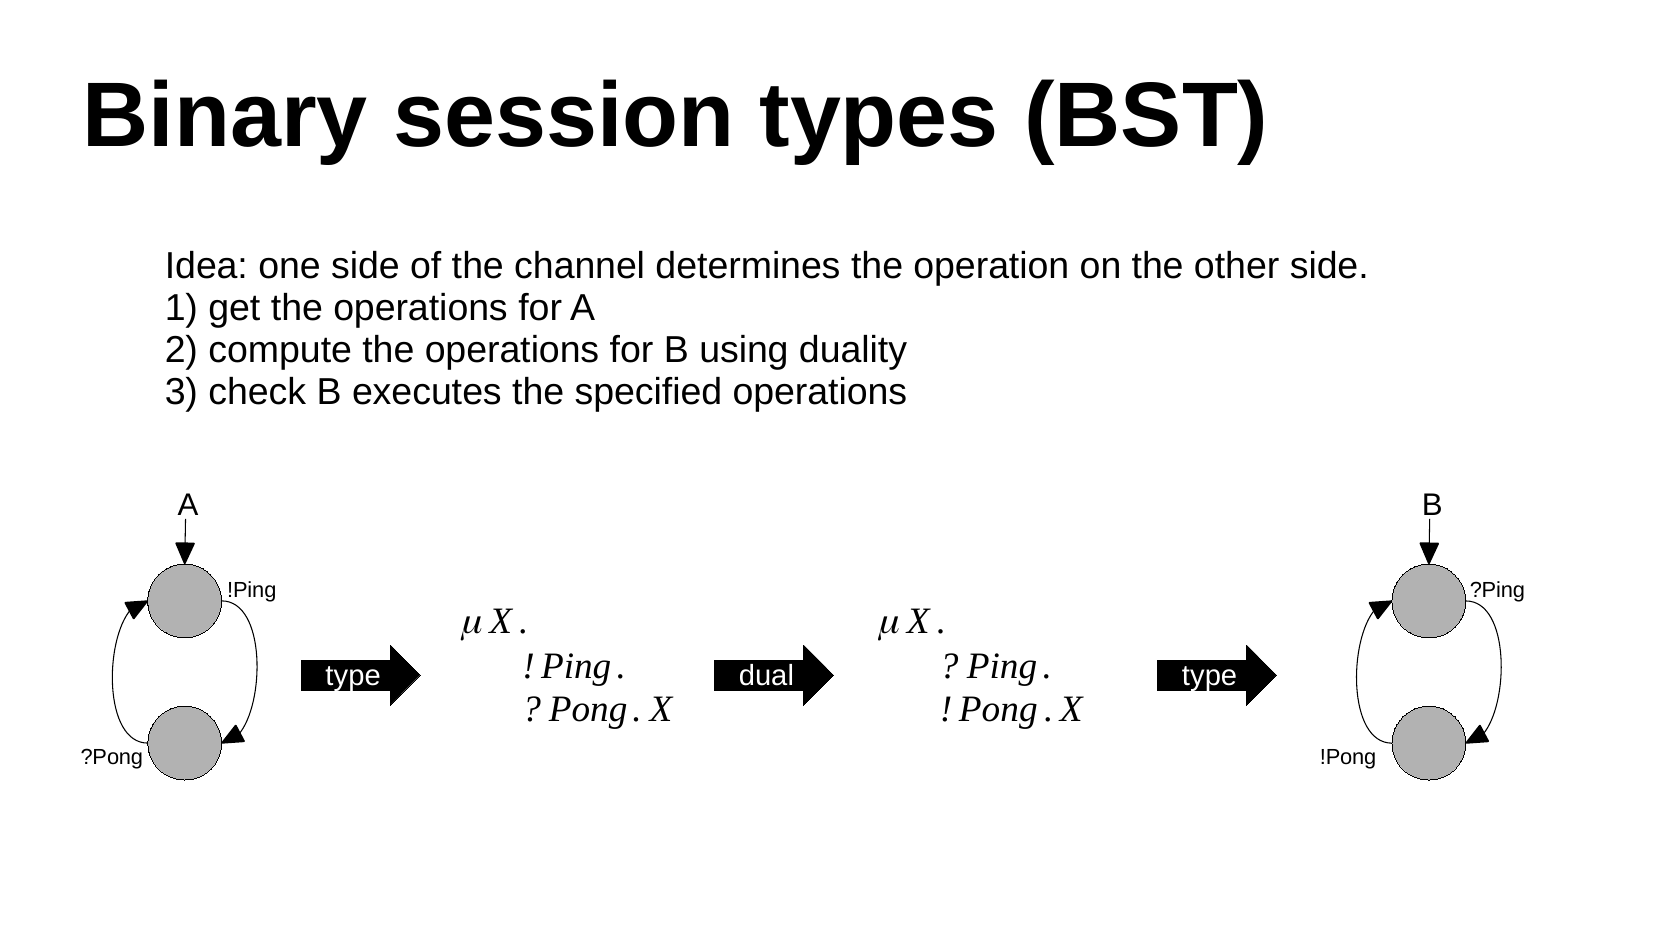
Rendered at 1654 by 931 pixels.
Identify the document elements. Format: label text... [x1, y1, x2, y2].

text_box !Pong [1305, 737, 1396, 826]
text_box type [301, 645, 421, 706]
text_box !Ping [212, 570, 302, 658]
text_box type [1157, 645, 1277, 706]
text_box [147, 564, 212, 638]
text_box B [1407, 480, 1445, 530]
text_box type [1209, 671, 1216, 683]
text_box A [162, 479, 201, 530]
text_box Idea: one side of the channel determines the operation on the other side. 1) get the operations for A 2) compute the operations for B using duality 3) check B executes the specified operations [150, 237, 1385, 421]
text_box [1391, 564, 1455, 638]
chart [870, 600, 1092, 730]
text_box dual [714, 645, 834, 706]
text_box ?Pong [65, 737, 172, 826]
chart [453, 600, 681, 730]
text_box ?Ping [1455, 570, 1554, 658]
text_box [1392, 706, 1466, 781]
text_box type [353, 671, 360, 683]
title Binary session types (BST) [82, 37, 1571, 193]
text_box [148, 706, 222, 781]
